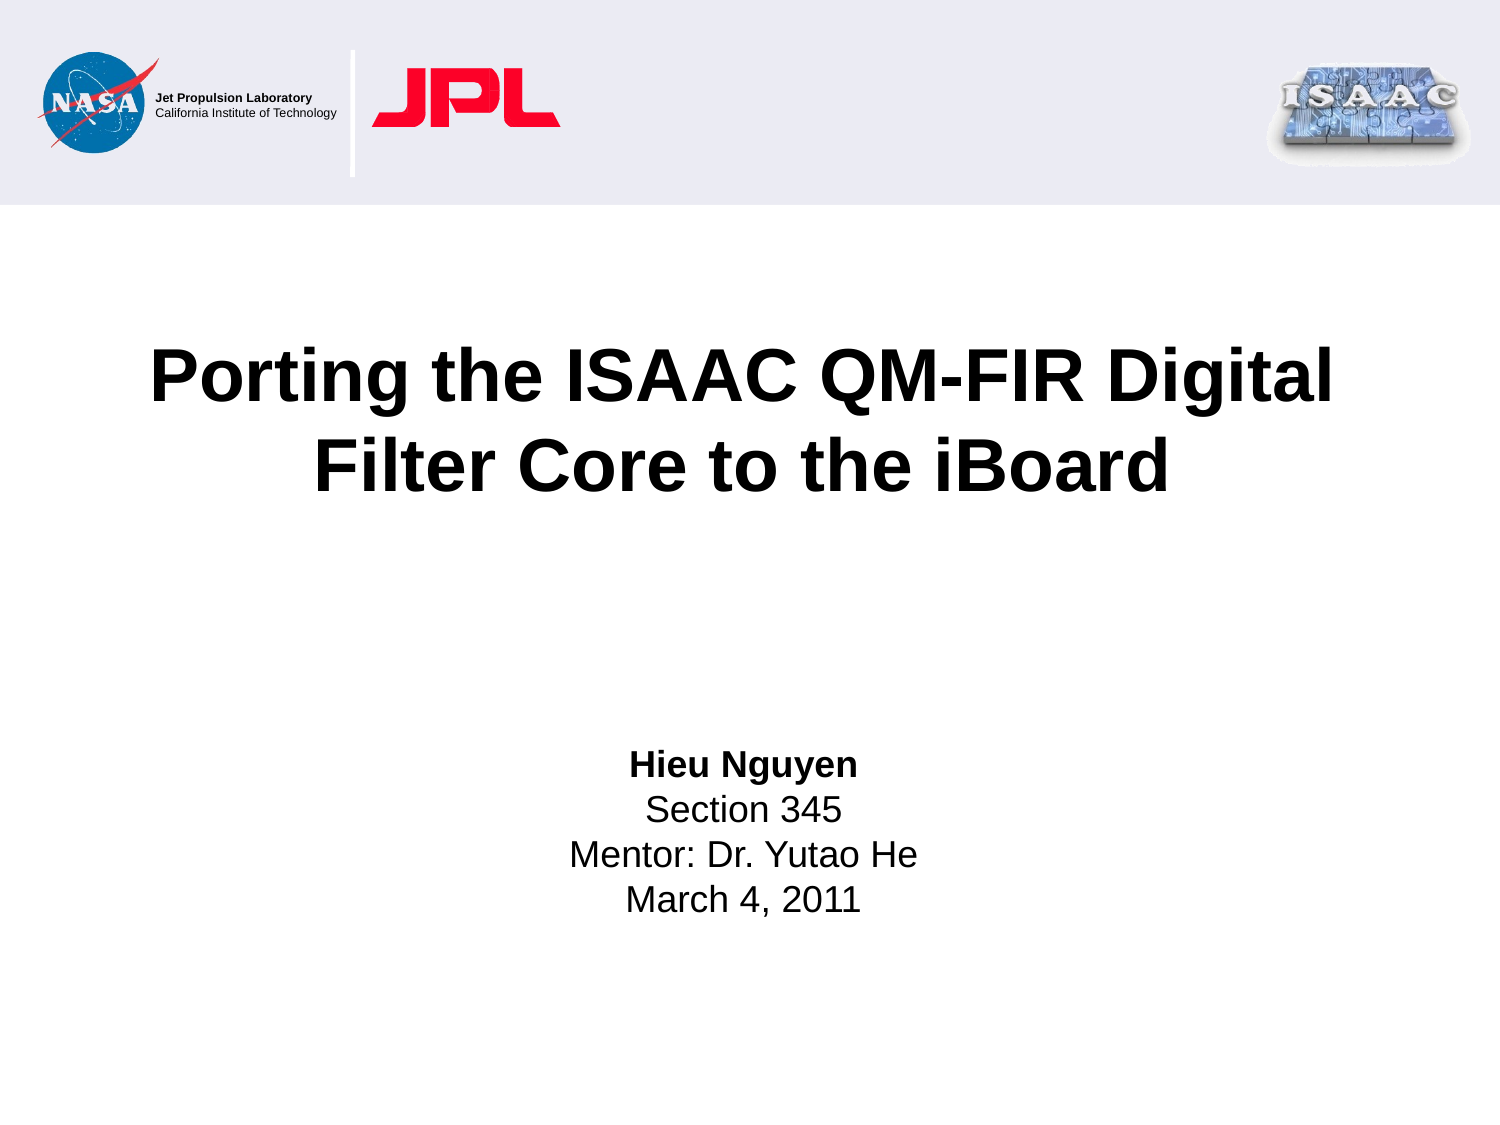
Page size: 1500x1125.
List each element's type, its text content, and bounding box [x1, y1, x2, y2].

text_box Porting the ISAAC QM-FIR Digital Filter Core to the iBoard [55, 281, 1431, 544]
picture [37, 52, 164, 159]
text_box Hieu Nguyen Section 345 Mentor: Dr. Yutao He March 4, 2011 [162, 725, 1325, 913]
picture [66, 77, 72, 91]
picture [1262, 37, 1475, 171]
